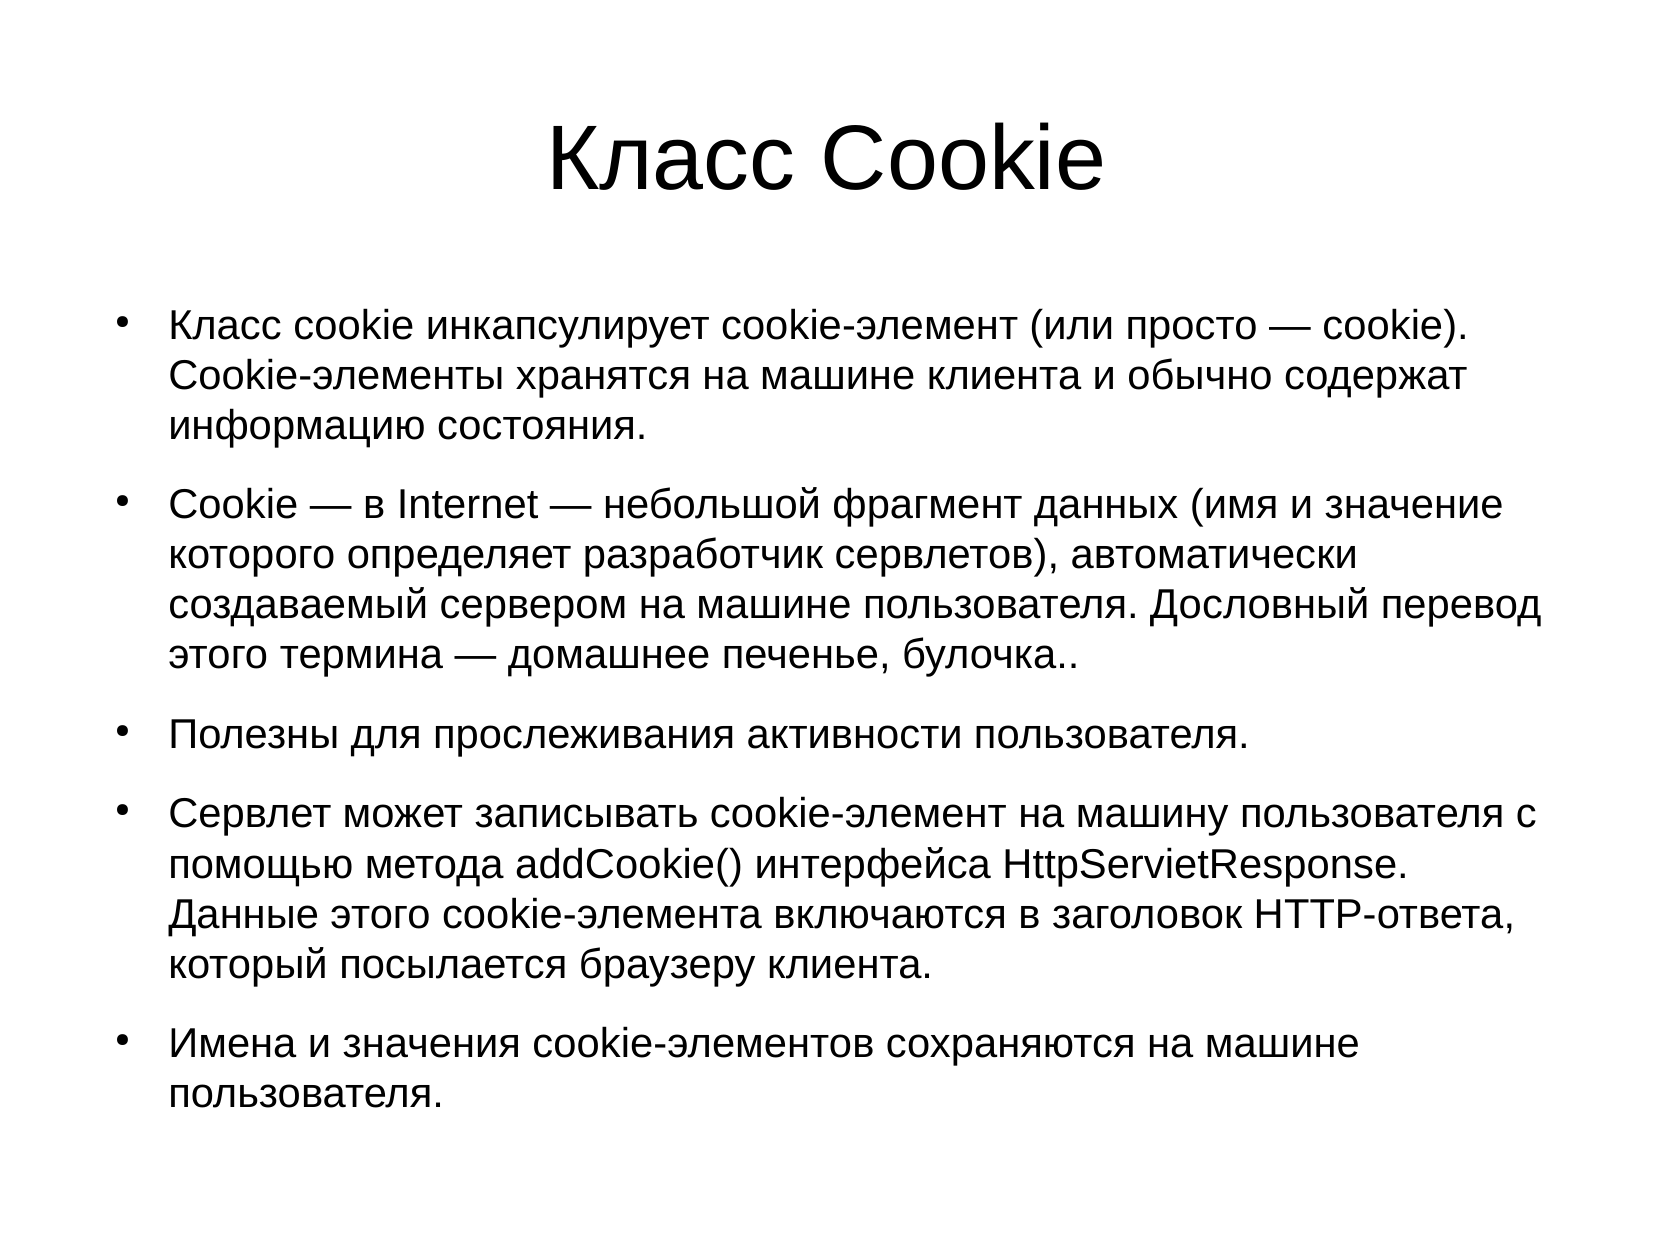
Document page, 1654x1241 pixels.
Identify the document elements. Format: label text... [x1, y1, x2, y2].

title Класс Cookie [82, 49, 1571, 257]
list Класс cookie инкапсулирует cookie-элемент (или просто — cookie). Cookie-элементы хранятся на машине клиента и обычно содержат информацию состояния. Cookie — в Internet — небольшой фрагмент данных (имя и значение которого определяет разработчик сервлетов), автоматически создаваемый сервером на машине пользователя. Дословный перевод этого термина — домашнее печенье, булочка.. Полезны для прослеживания активности пользователя. Сервлет может записывать cookie-элемент на машину пользователя с помощью метода addCookie() интерфейса HttpServietResponse. Данные этого cookie-элемента включаются в заголовок HTTP-ответа, который посылается браузеру клиента. Имена и значения cookie-элементов сохраняются на машине пользователя. [82, 290, 1571, 1010]
